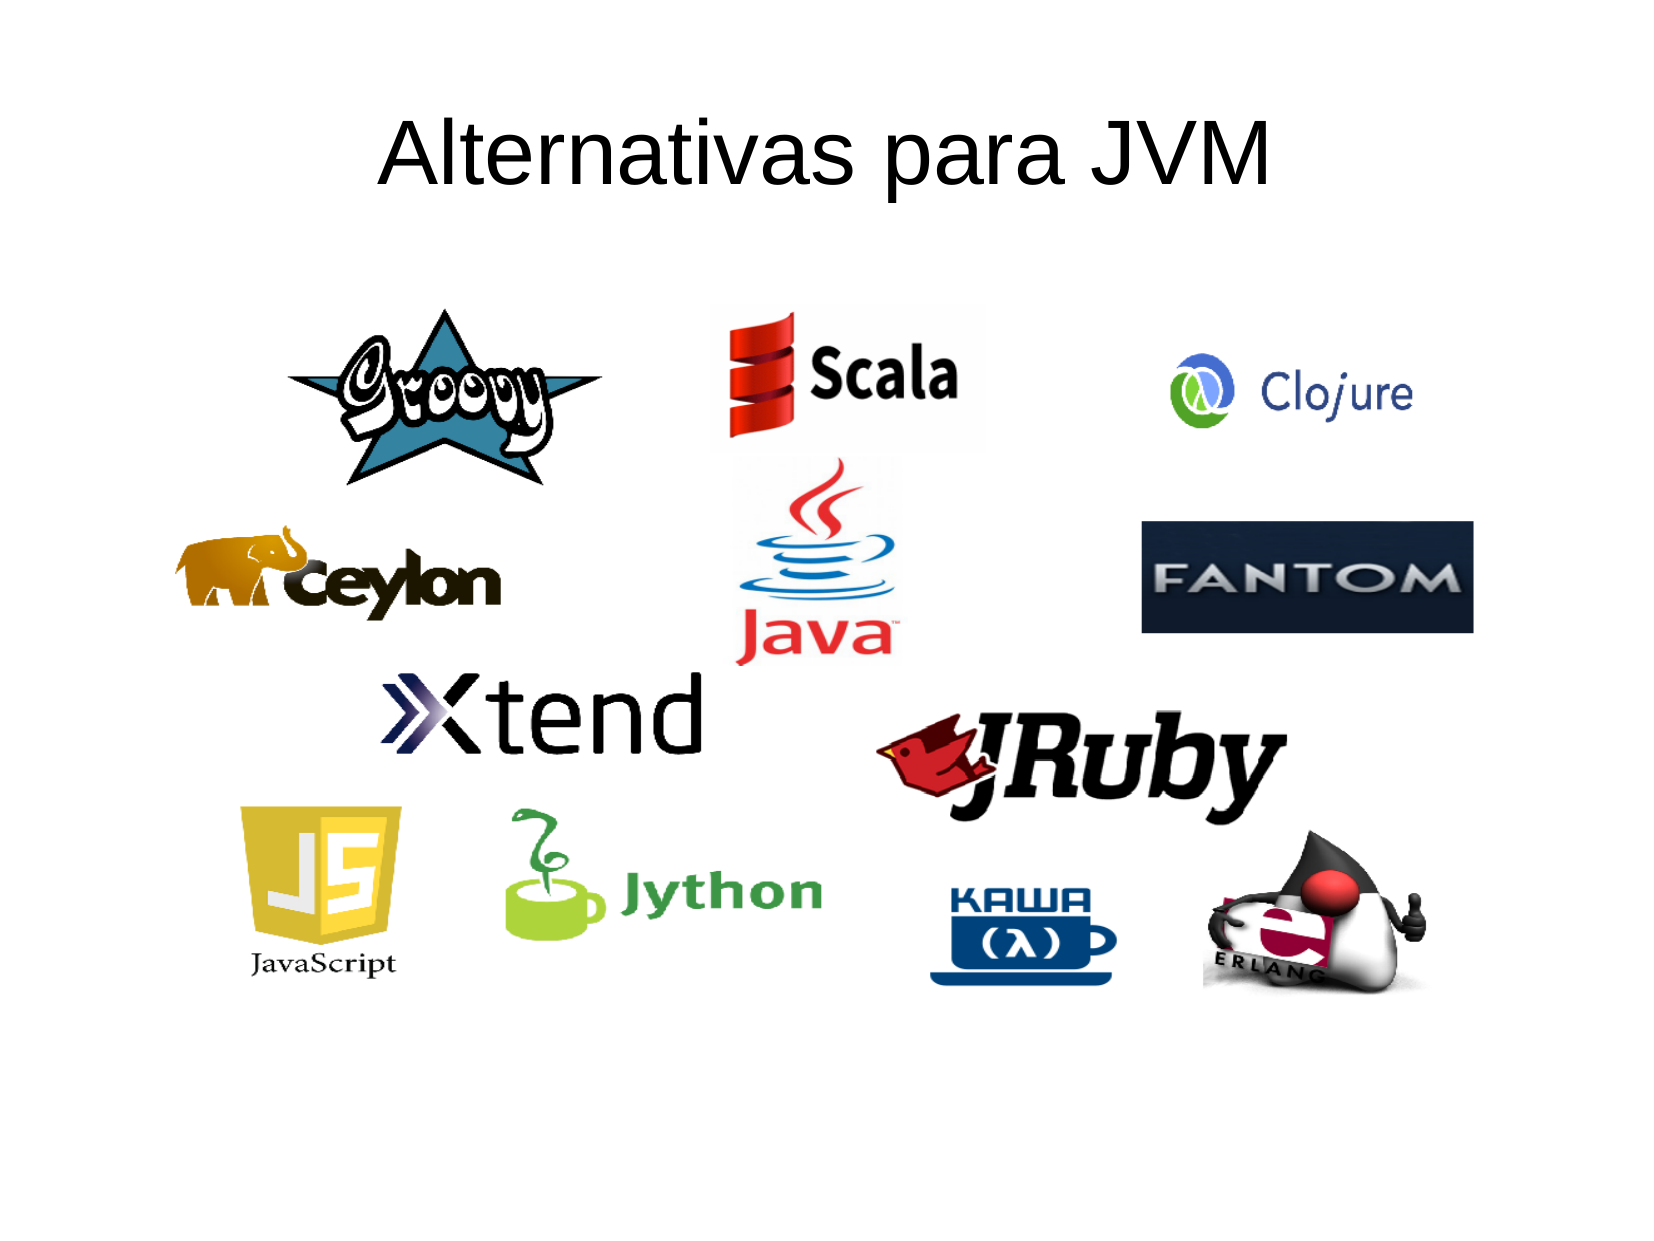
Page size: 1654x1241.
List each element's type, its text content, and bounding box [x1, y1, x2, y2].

title Alternativas para JVM [82, 49, 1571, 257]
picture [124, 256, 1530, 1095]
